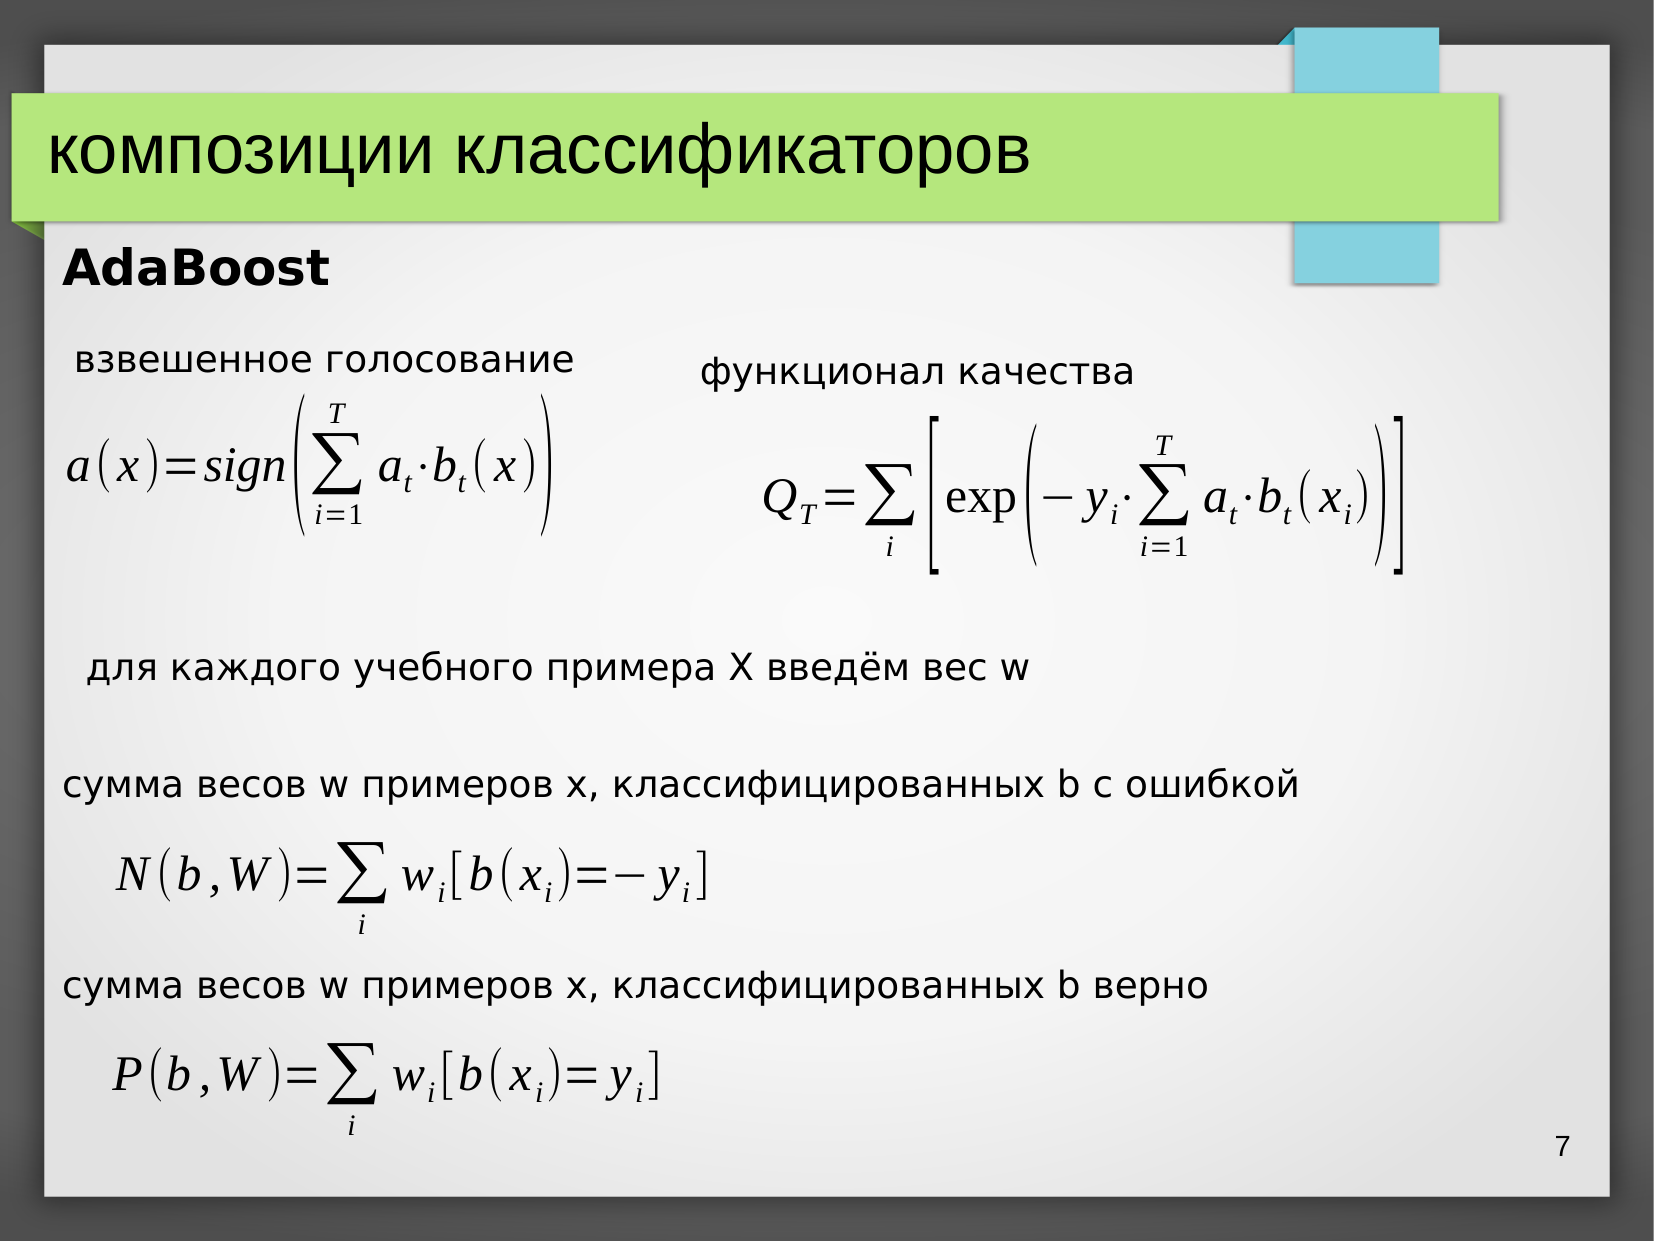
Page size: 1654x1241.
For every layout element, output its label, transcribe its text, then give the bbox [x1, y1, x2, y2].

title композиции классификаторов [47, 109, 1501, 189]
text_box взвешенное голосование [59, 330, 686, 413]
text_box функционал качества [685, 342, 1583, 414]
chart [102, 1039, 674, 1142]
chart [106, 838, 715, 941]
text_box сумма весов w примеров x, классифицированных b с ошибкой [47, 755, 1512, 815]
chart [755, 413, 1413, 578]
text_box AdaBoost [47, 231, 1075, 305]
picture [0, 0, 1654, 1241]
chart [59, 413, 562, 539]
text_box для каждого учебного примера X введём вес w [70, 637, 1217, 697]
text_box сумма весов w примеров x, классифицированных b верно [47, 956, 1512, 1016]
